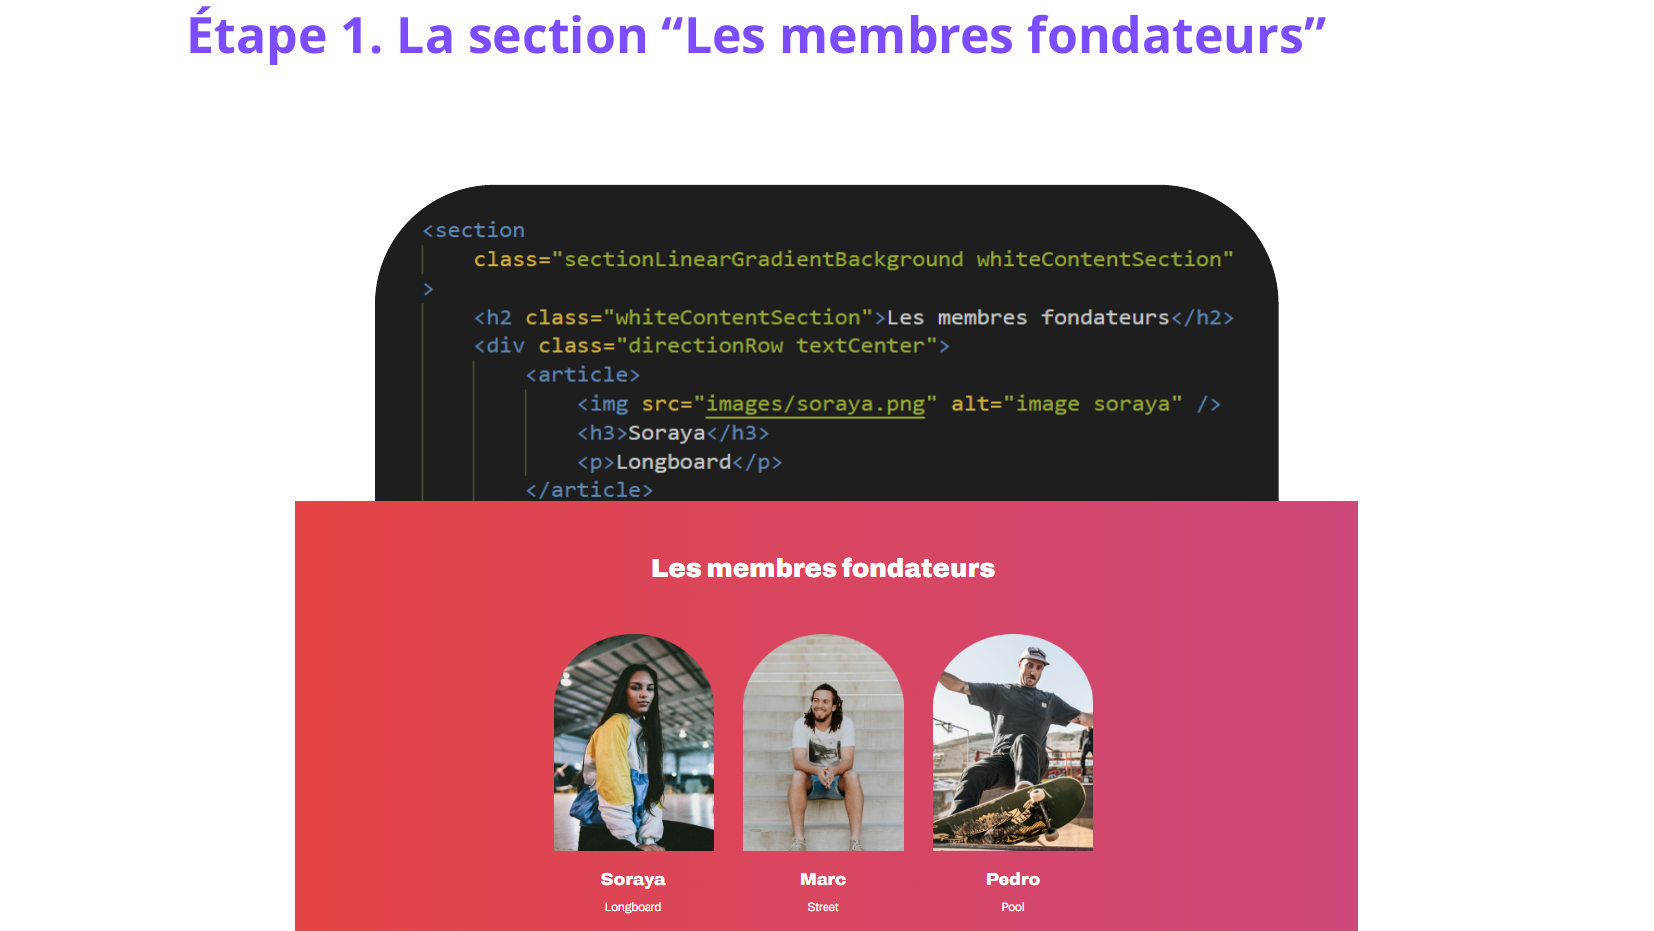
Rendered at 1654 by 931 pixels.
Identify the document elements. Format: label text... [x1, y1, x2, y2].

picture [295, 501, 1359, 931]
text_box [375, 184, 1279, 501]
title Étape 1. La section “Les membres fondateurs” [186, 0, 1467, 71]
